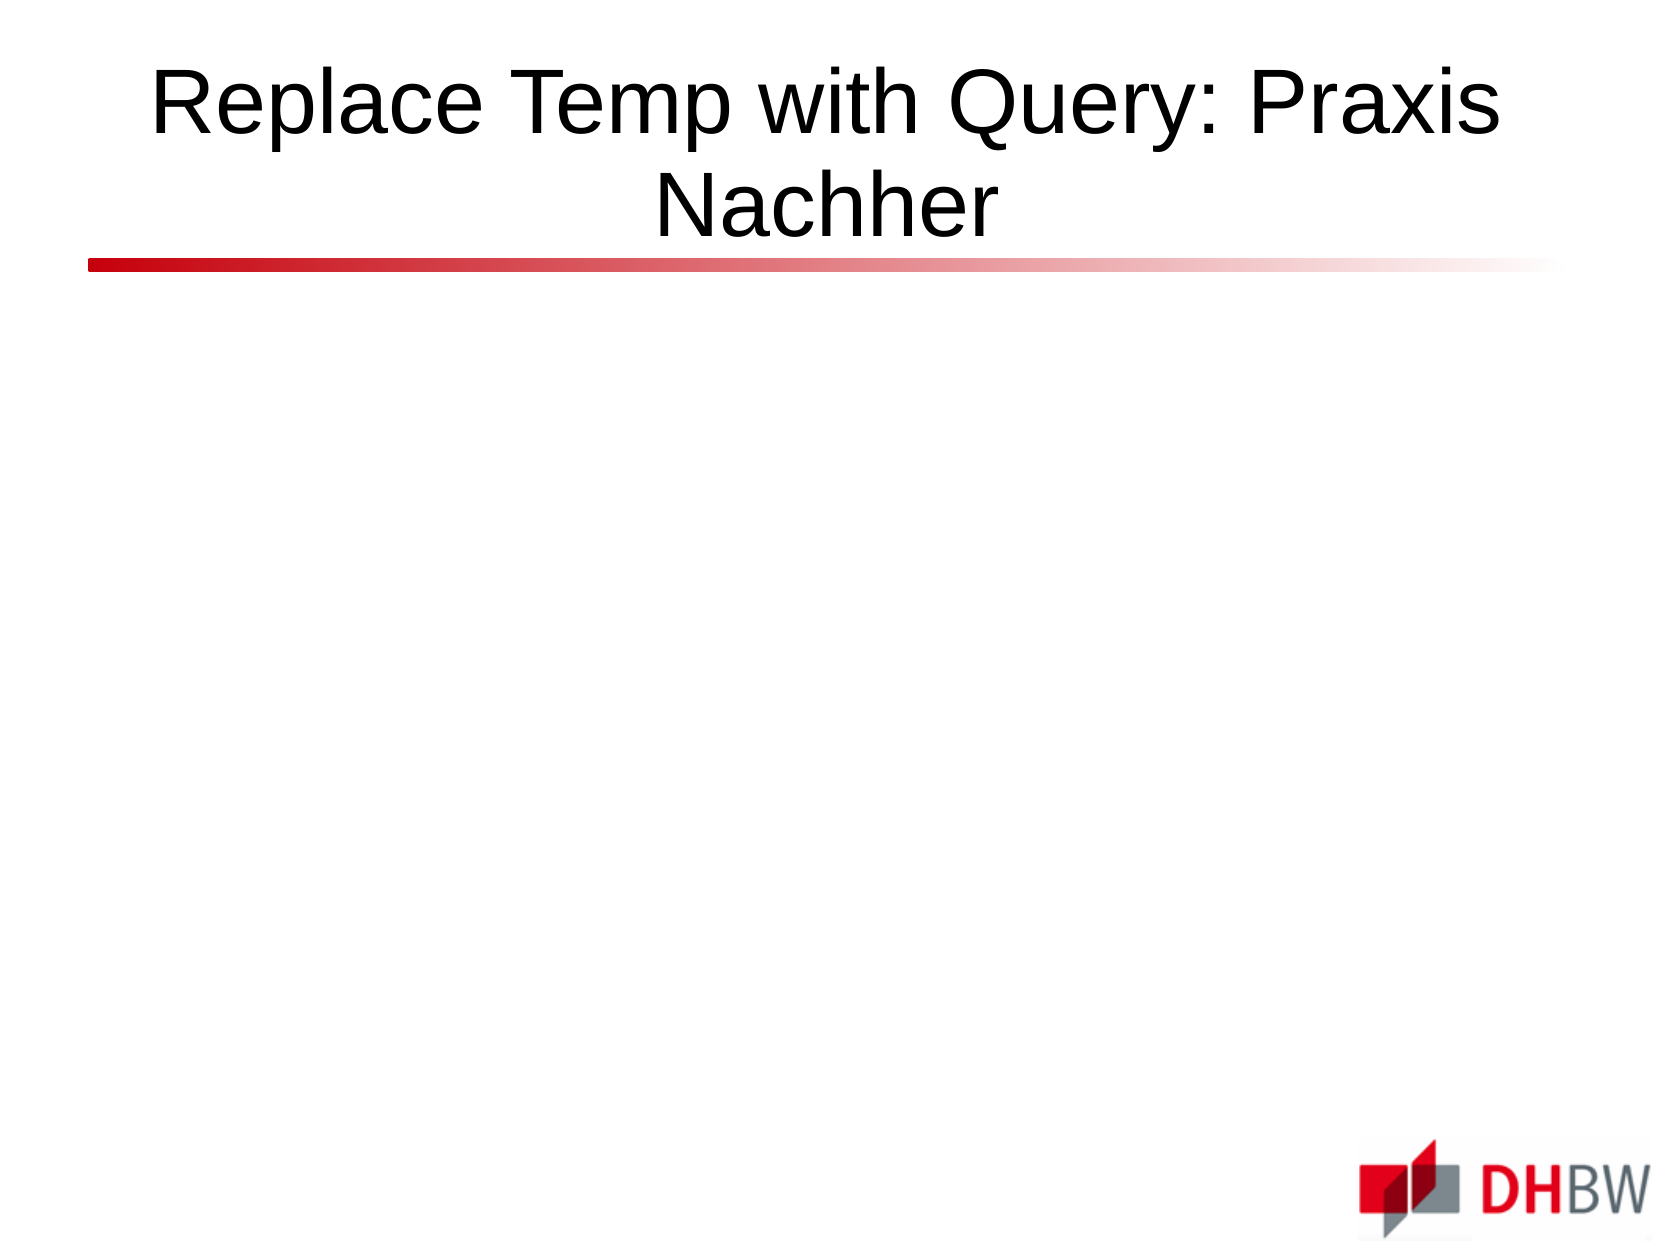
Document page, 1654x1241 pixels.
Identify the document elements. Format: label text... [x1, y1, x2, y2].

title Replace Temp with Query: Praxis Nachher [82, 50, 1571, 256]
picture [1358, 1137, 1652, 1241]
